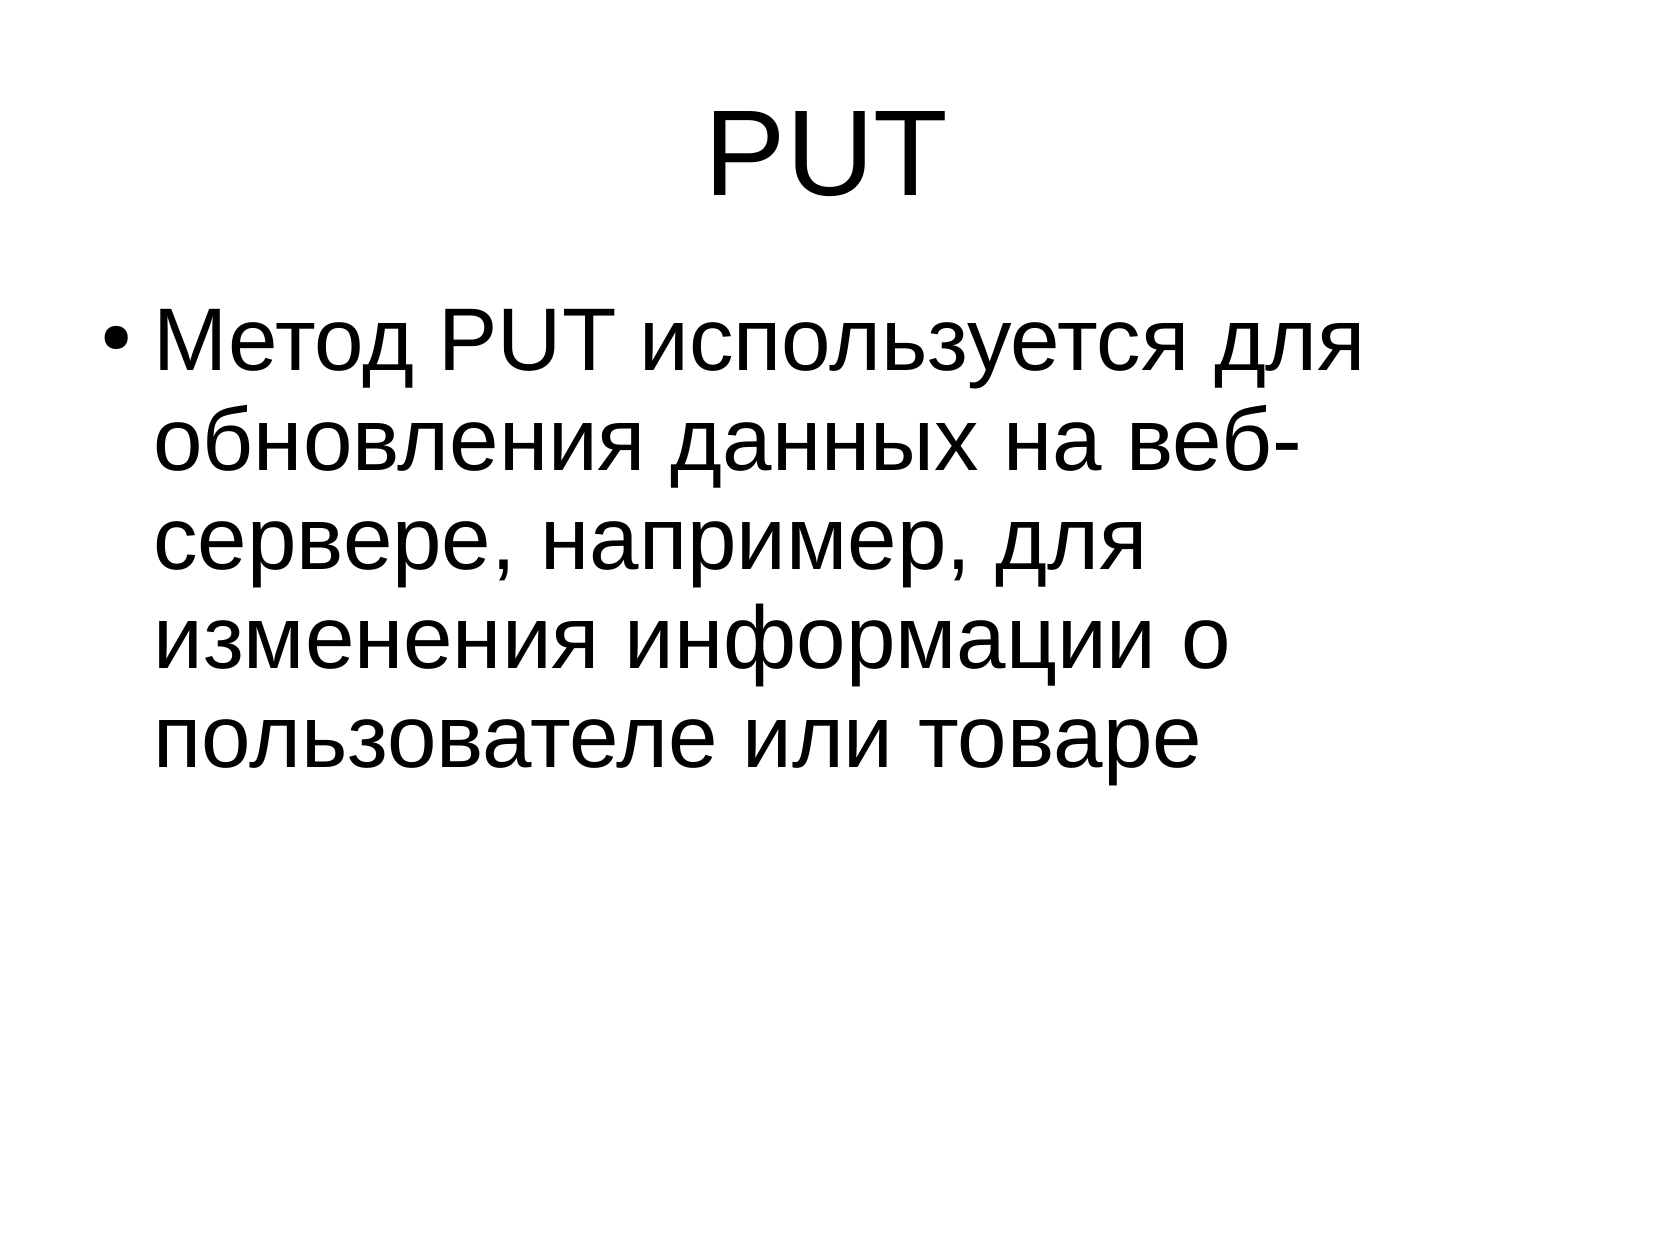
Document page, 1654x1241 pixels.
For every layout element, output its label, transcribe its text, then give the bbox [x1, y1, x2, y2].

title PUT [82, 49, 1571, 257]
list Метод PUT используется для обновления данных на веб-сервере, например, для изменения информации о пользователе или товаре [82, 290, 1571, 1010]
